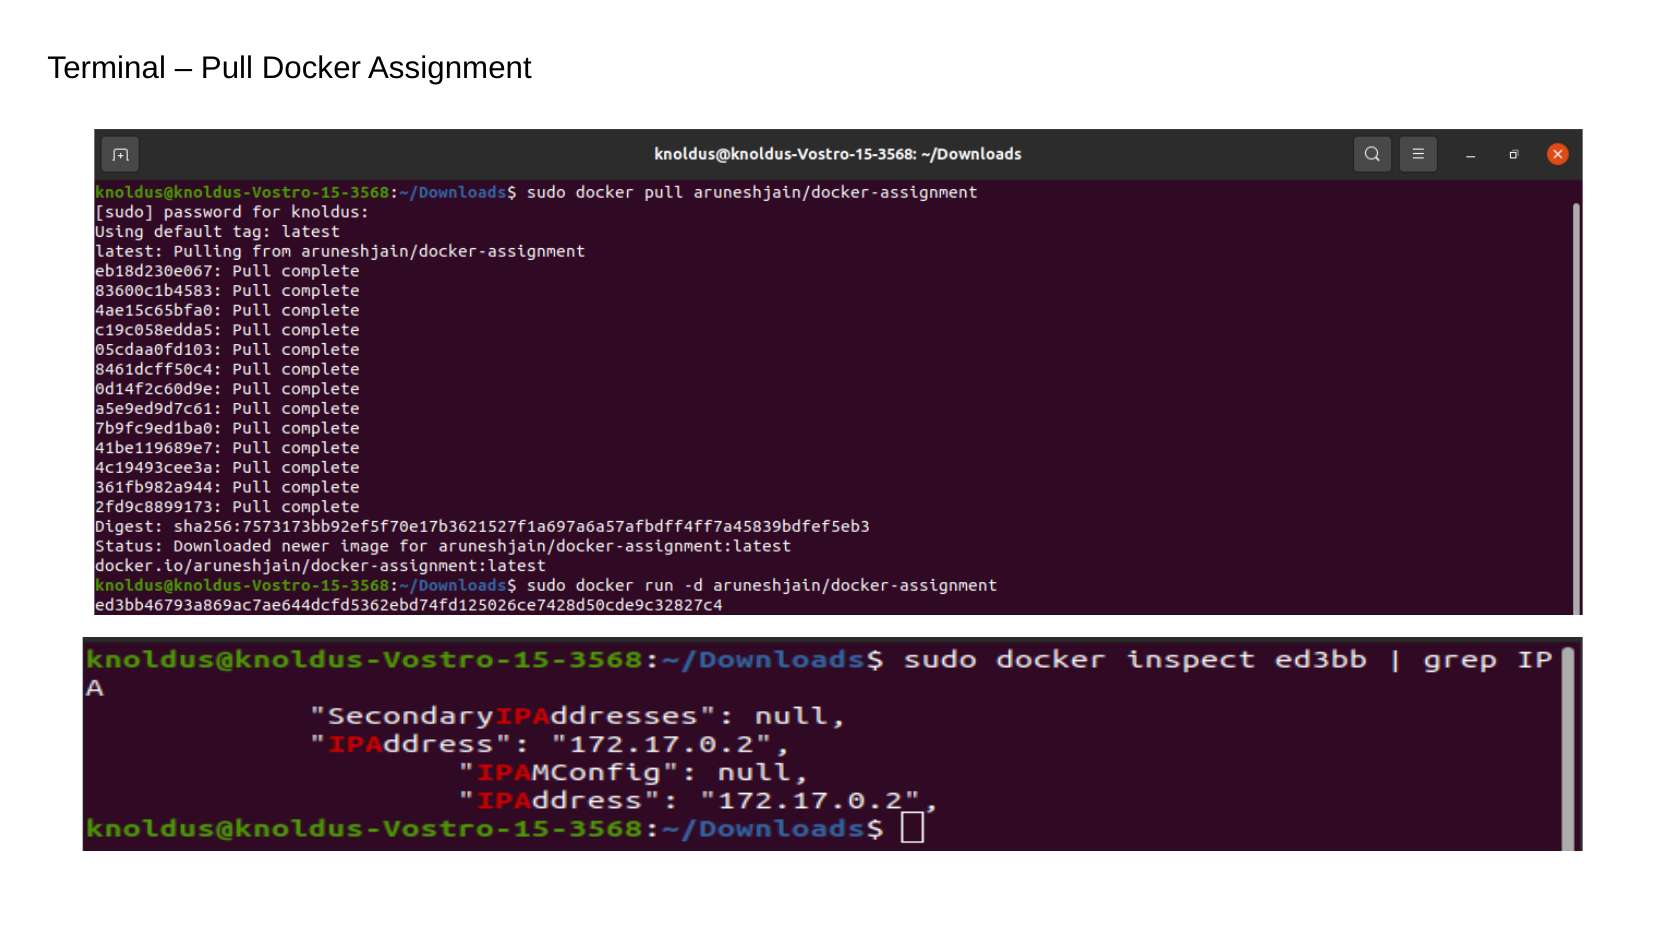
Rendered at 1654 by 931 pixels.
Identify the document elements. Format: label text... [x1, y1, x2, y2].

title Terminal – Pull Docker Assignment [47, 39, 1536, 97]
picture [94, 129, 1583, 615]
picture [82, 637, 1583, 851]
